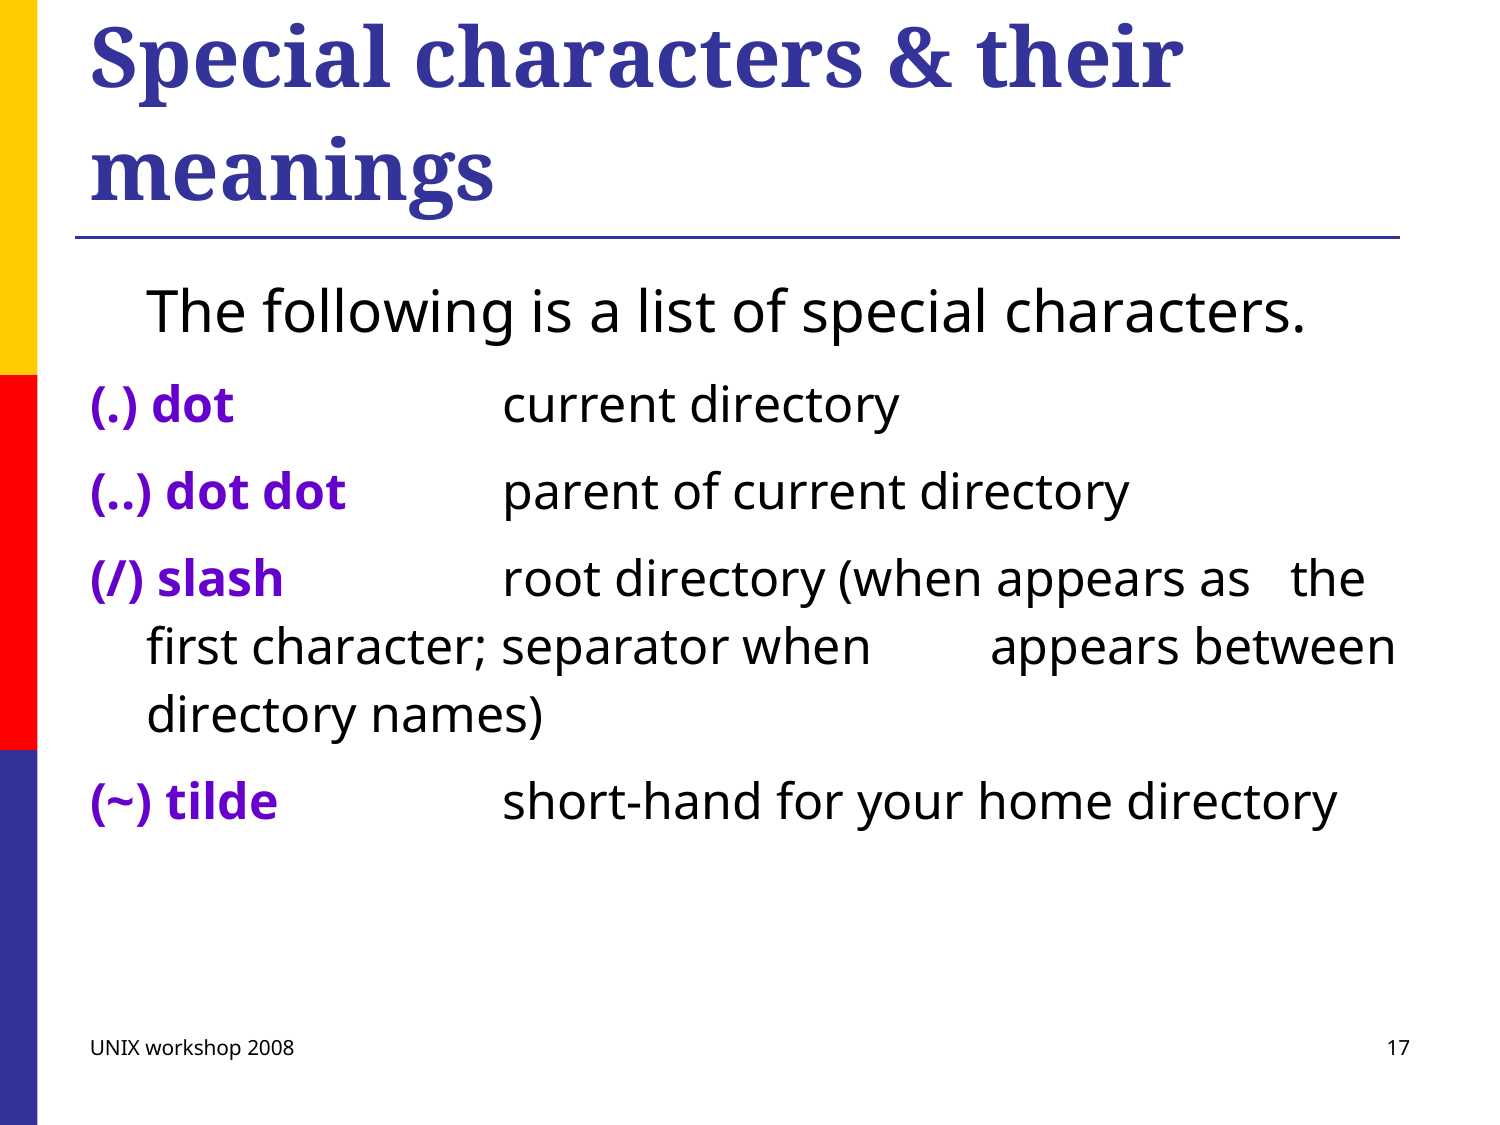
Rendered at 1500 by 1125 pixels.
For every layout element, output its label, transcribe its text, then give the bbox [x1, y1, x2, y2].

list The following is a list of special characters. (.) dot current directory (..) dot dot parent of current directory (/) slash root directory (when appears as the first character; separator when appears between directory names) (~) tilde short-hand for your home directory [75, 262, 1426, 1026]
text_box <number> [1074, 1026, 1426, 1101]
title Special characters & their meanings [75, 45, 1426, 233]
text_box UNIX workshop 2008 [74, 1025, 426, 1101]
